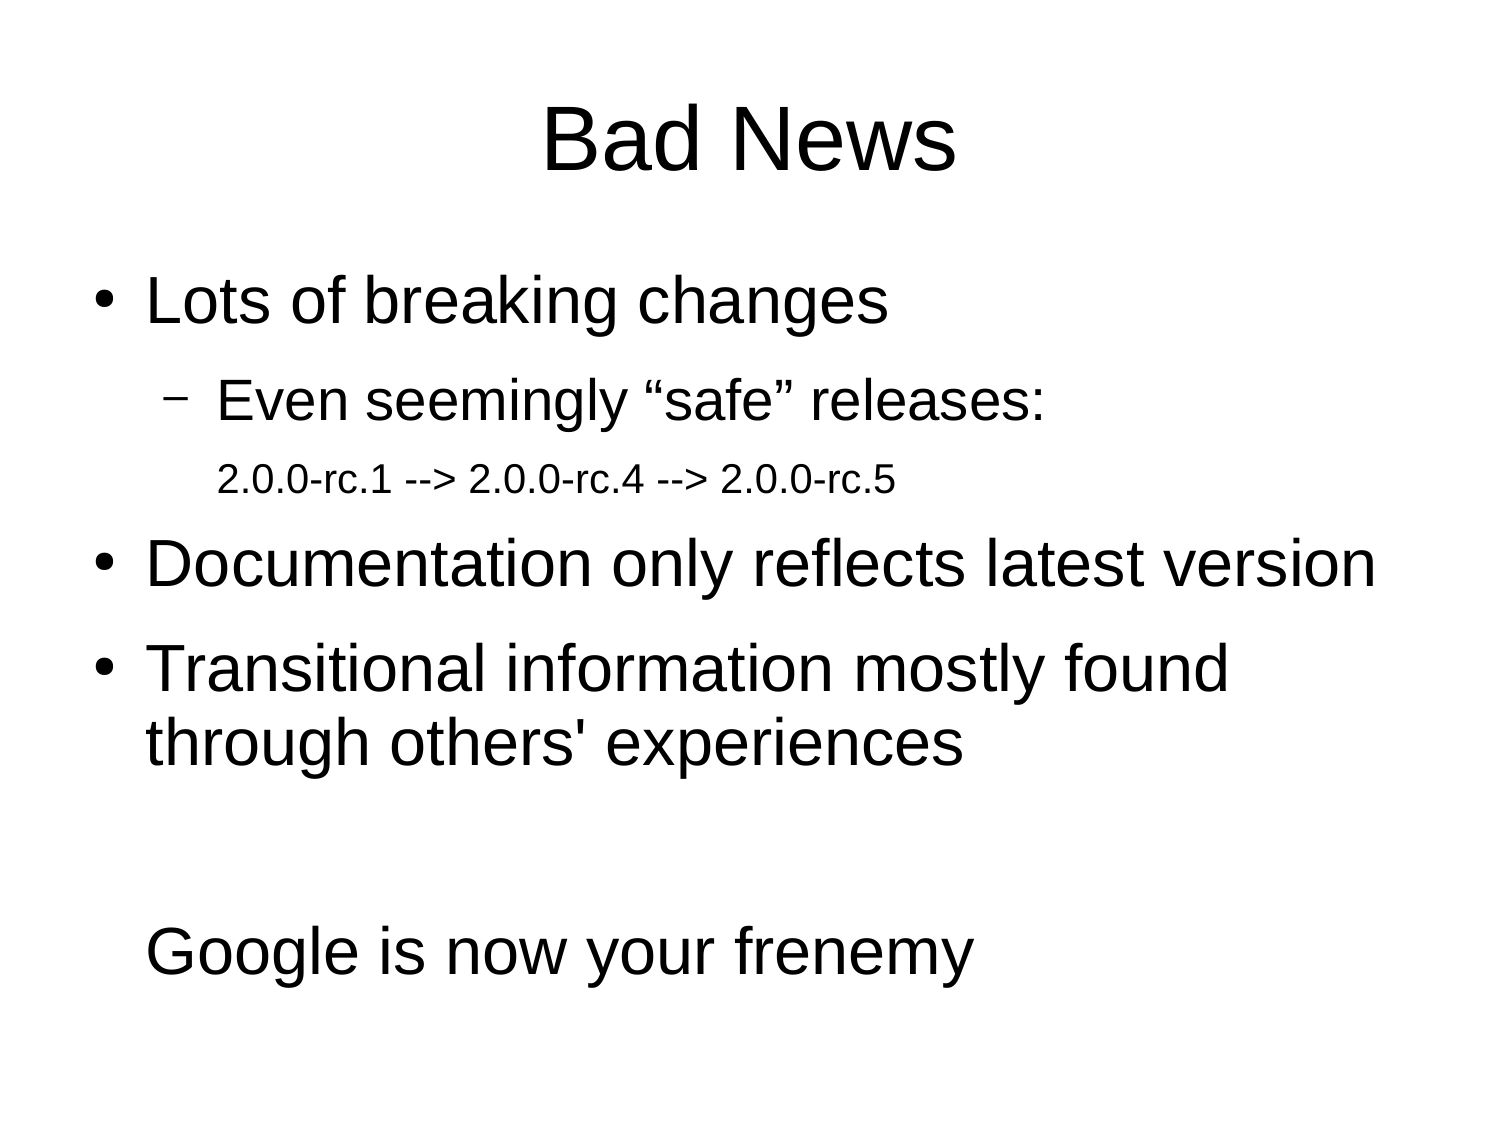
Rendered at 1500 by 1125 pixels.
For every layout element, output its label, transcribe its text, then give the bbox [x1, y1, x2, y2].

title Bad News [75, 45, 1426, 233]
list Lots of breaking changes Even seemingly “safe” releases: 2.0.0-rc.1 --> 2.0.0-rc.4 --> 2.0.0-rc.5 Documentation only reflects latest version Transitional information mostly found through others' experiences Google is now your frenemy [75, 263, 1425, 1006]
